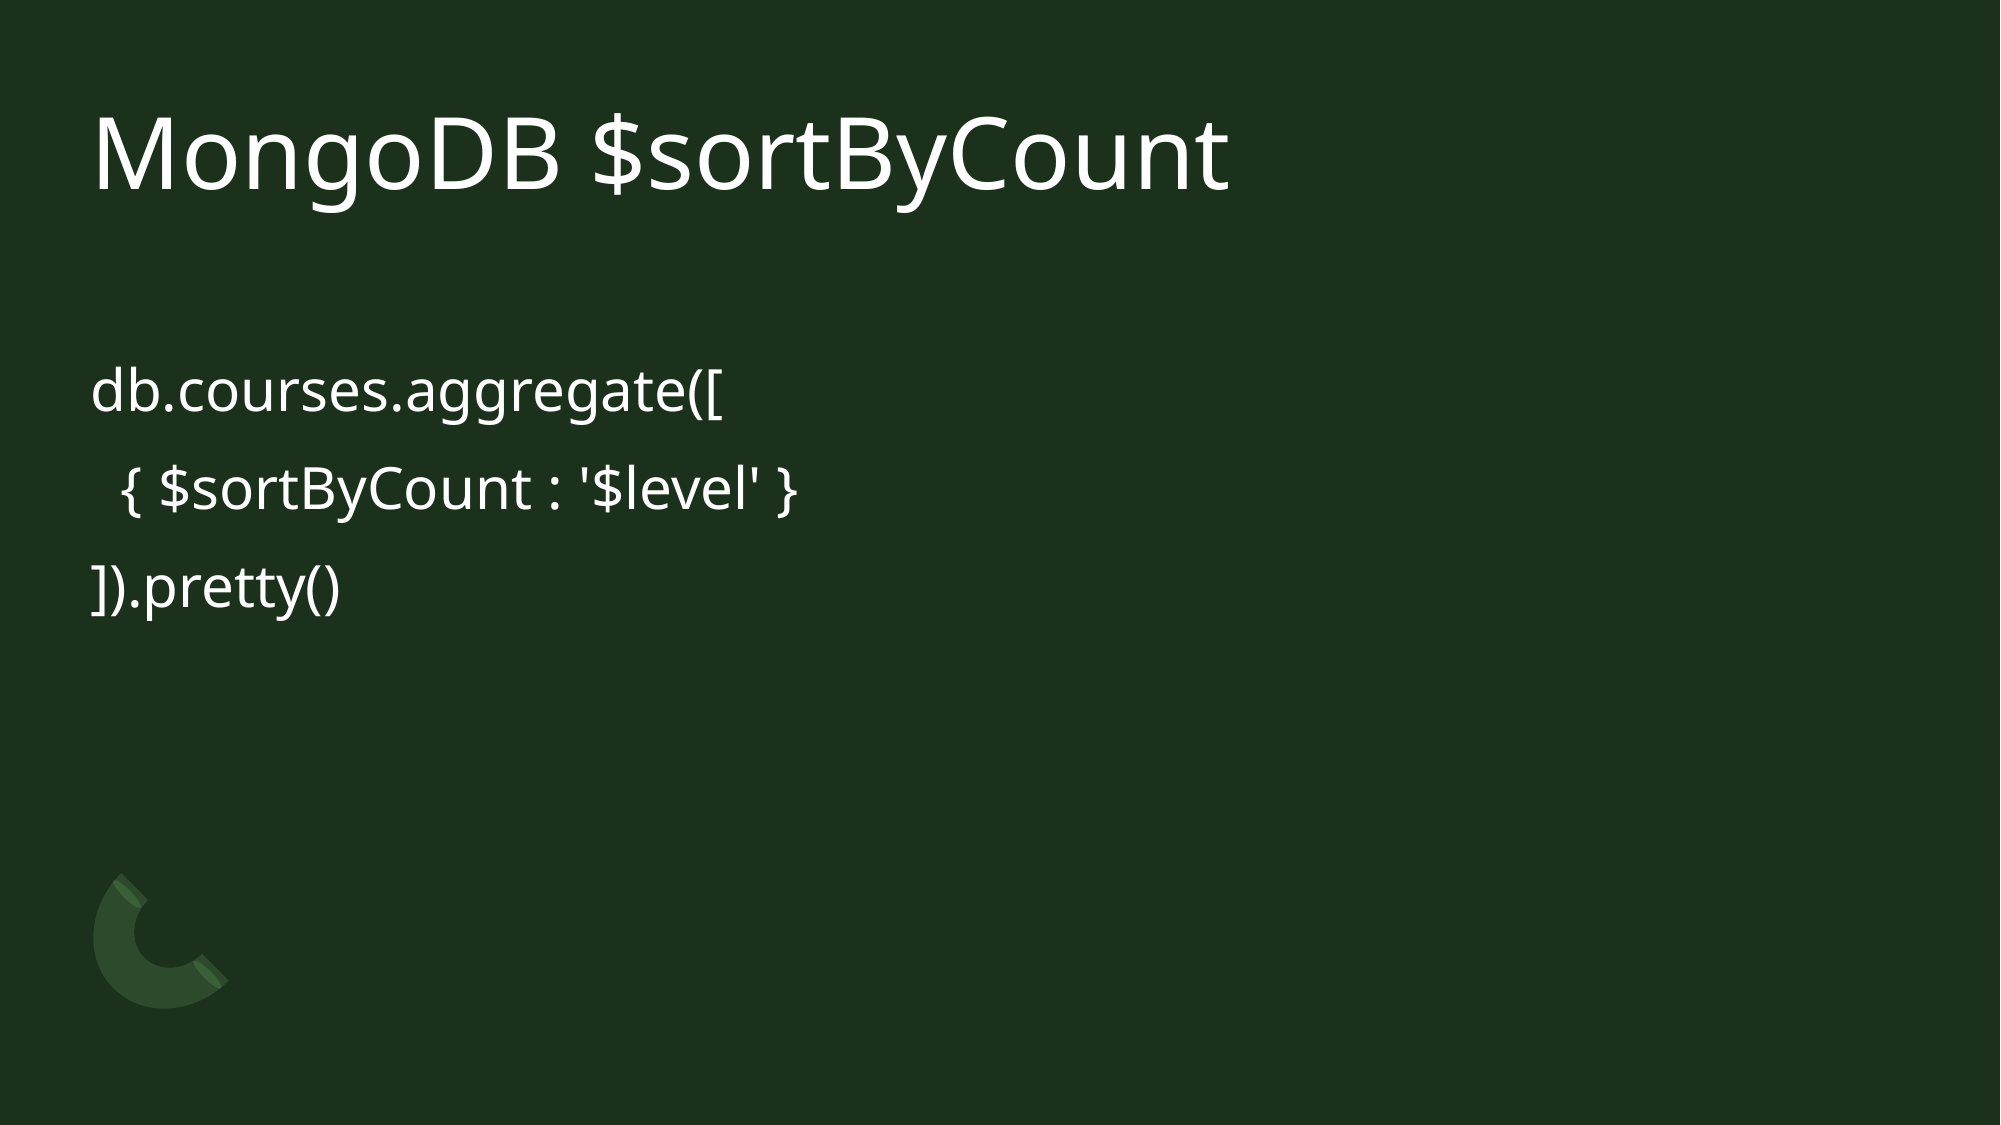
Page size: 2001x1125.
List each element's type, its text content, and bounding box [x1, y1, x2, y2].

title MongoDB $sortByCount [90, 90, 1910, 309]
list db.courses.aggregate([ { $sortByCount : '$level' } ]).pretty() [90, 346, 1910, 1000]
